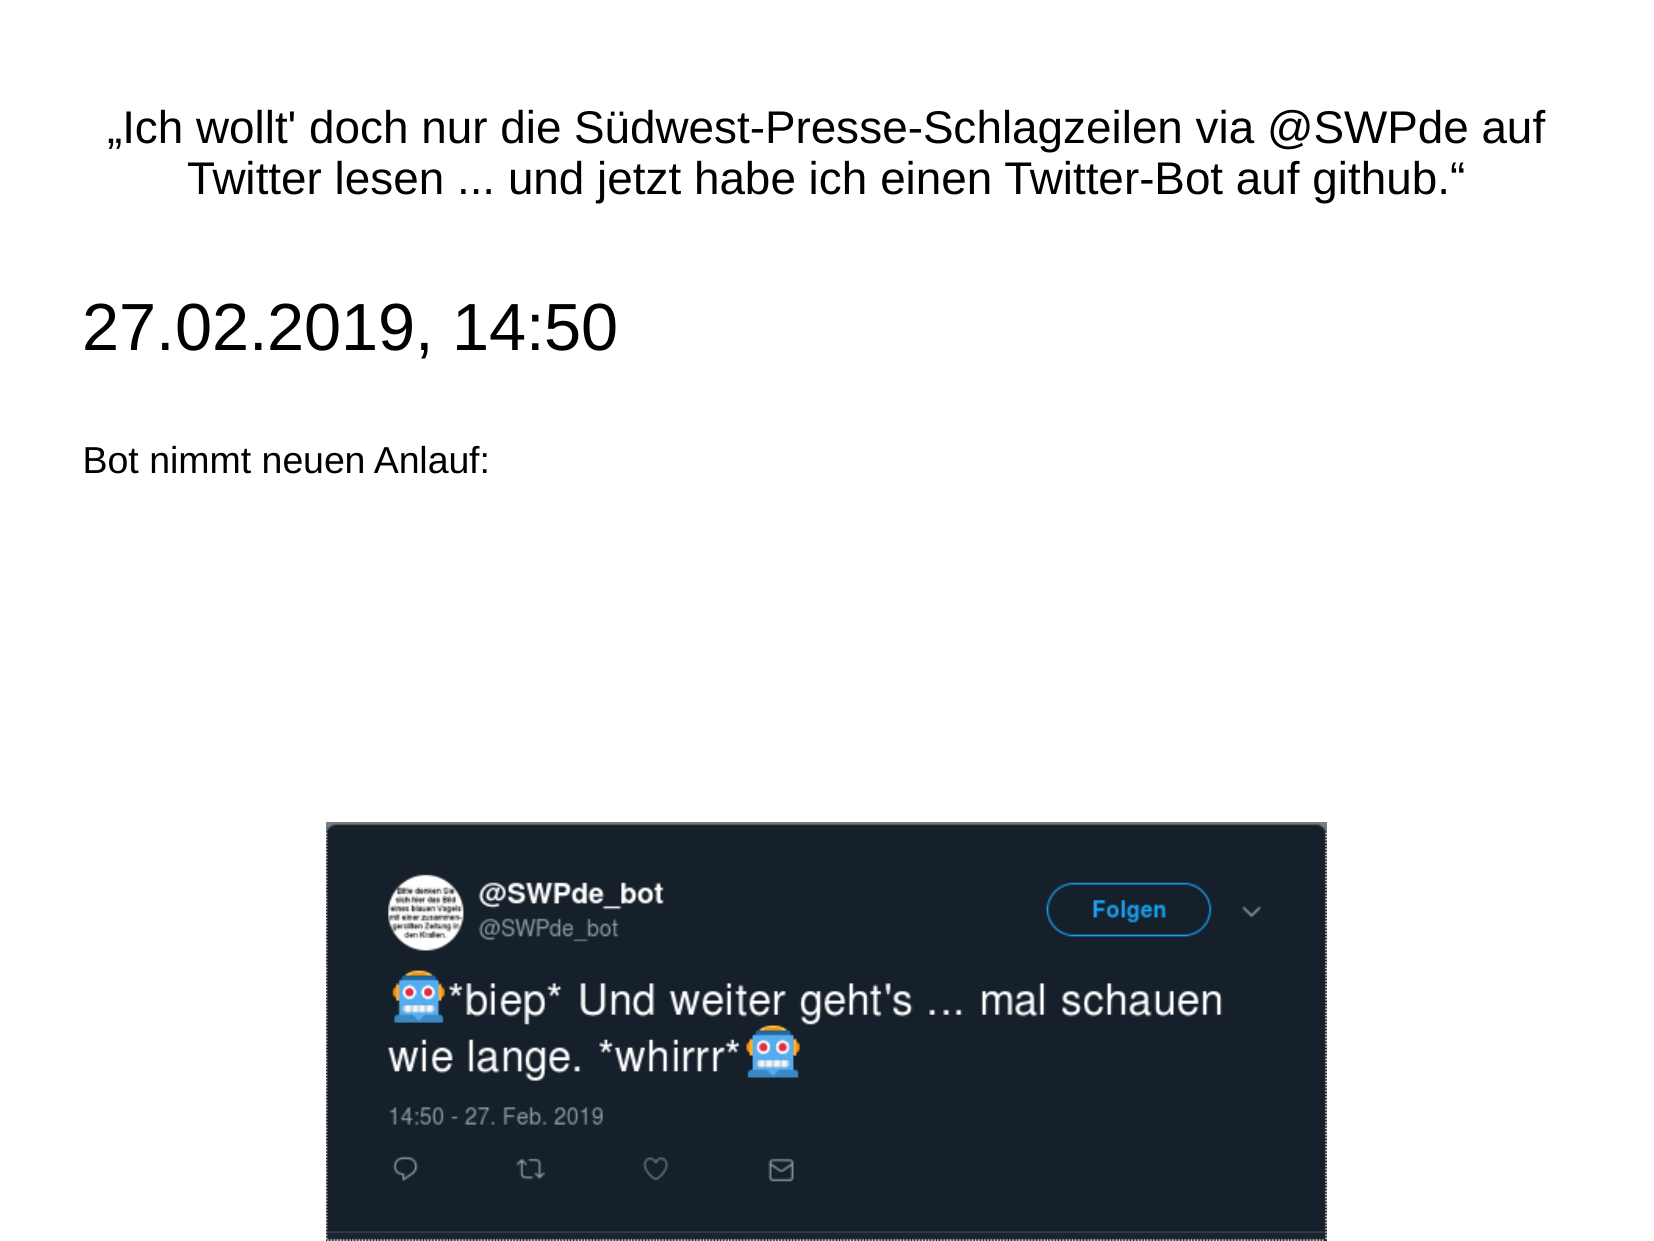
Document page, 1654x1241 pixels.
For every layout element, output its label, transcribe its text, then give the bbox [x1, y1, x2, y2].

subtitle 27.02.2019, 14:50 Bot nimmt neuen Anlauf: [82, 290, 1571, 1010]
picture [326, 822, 1327, 1241]
title „Ich wollt' doch nur die Südwest-Presse-Schlagzeilen via @SWPde auf Twitter lesen ... und jetzt habe ich einen Twitter-Bot auf github.“ [82, 49, 1571, 257]
